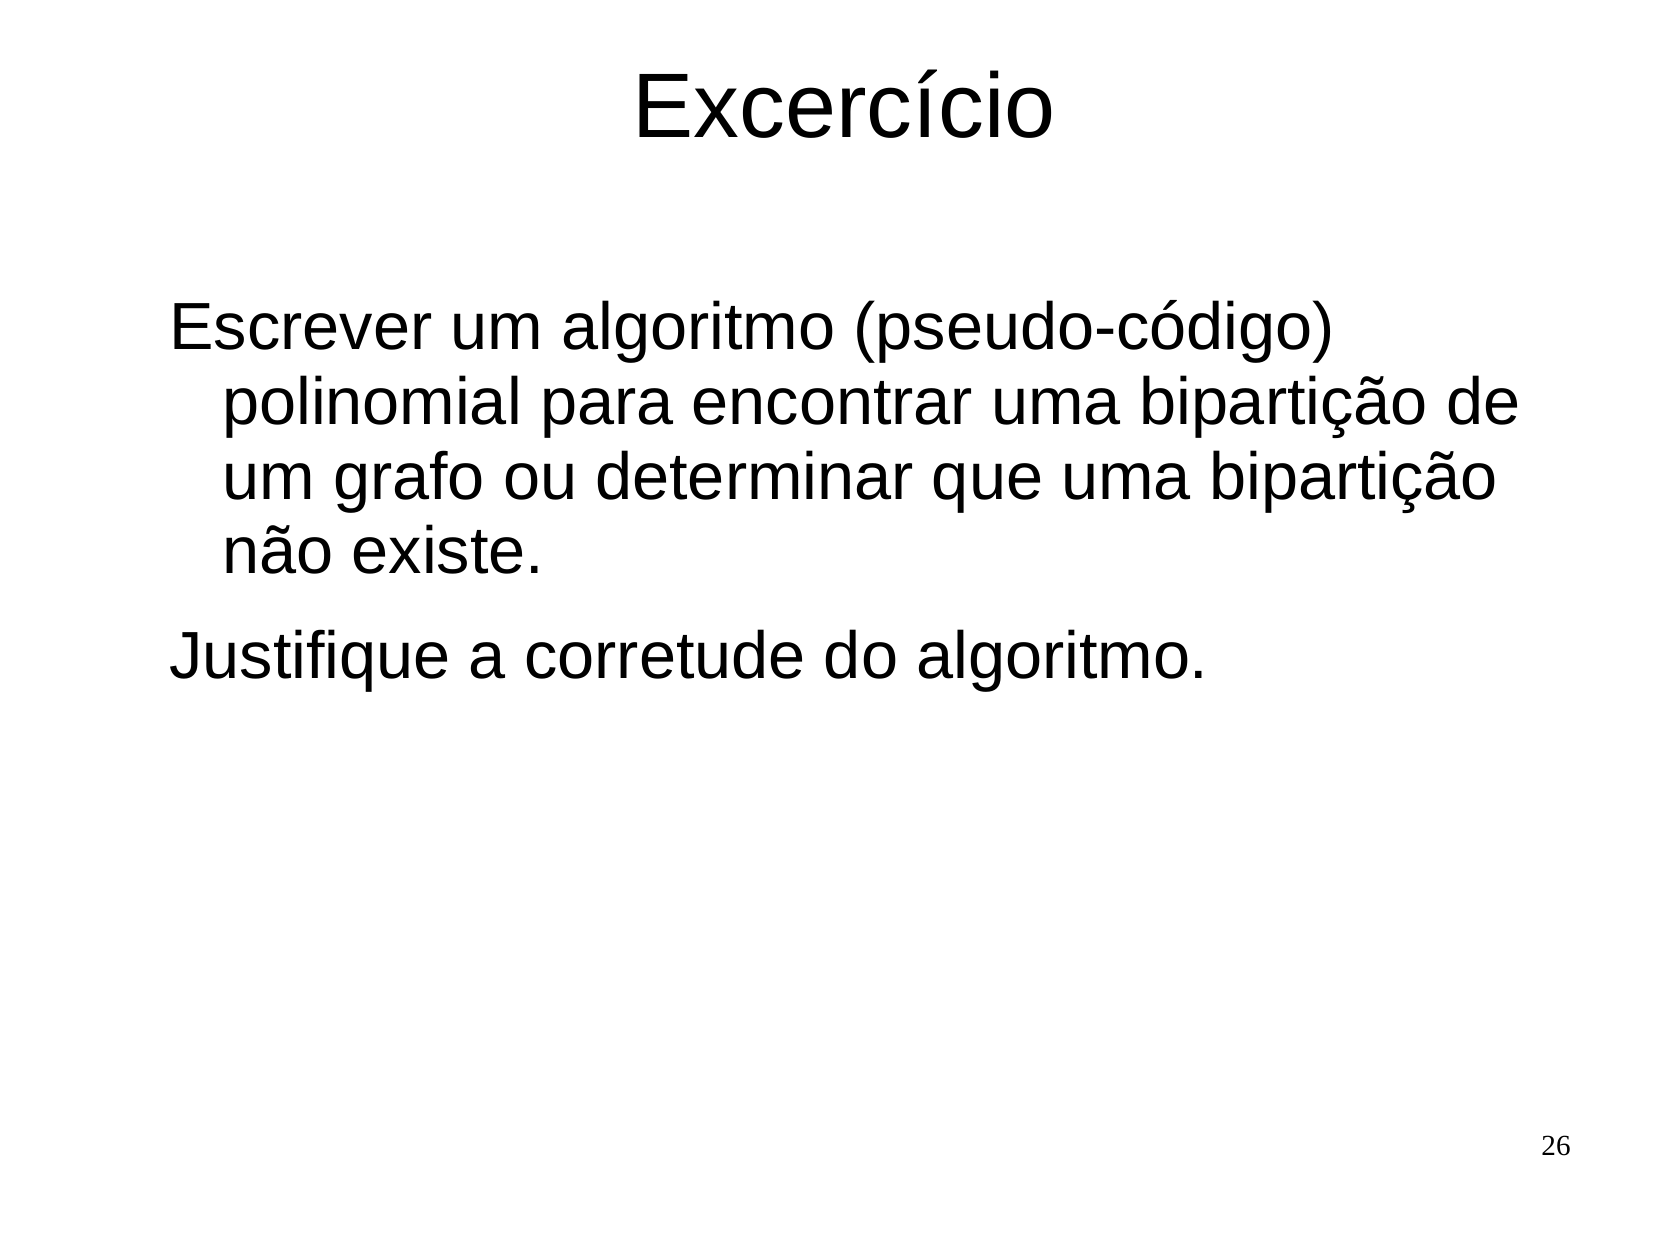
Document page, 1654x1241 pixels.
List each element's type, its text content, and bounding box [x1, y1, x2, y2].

title Excercício [261, 49, 1427, 163]
list Escrever um algoritmo (pseudo-código) polinomial para encontrar uma bipartição de um grafo ou determinar que uma bipartição não existe. Justifique a corretude do algoritmo. [151, 289, 1593, 1052]
